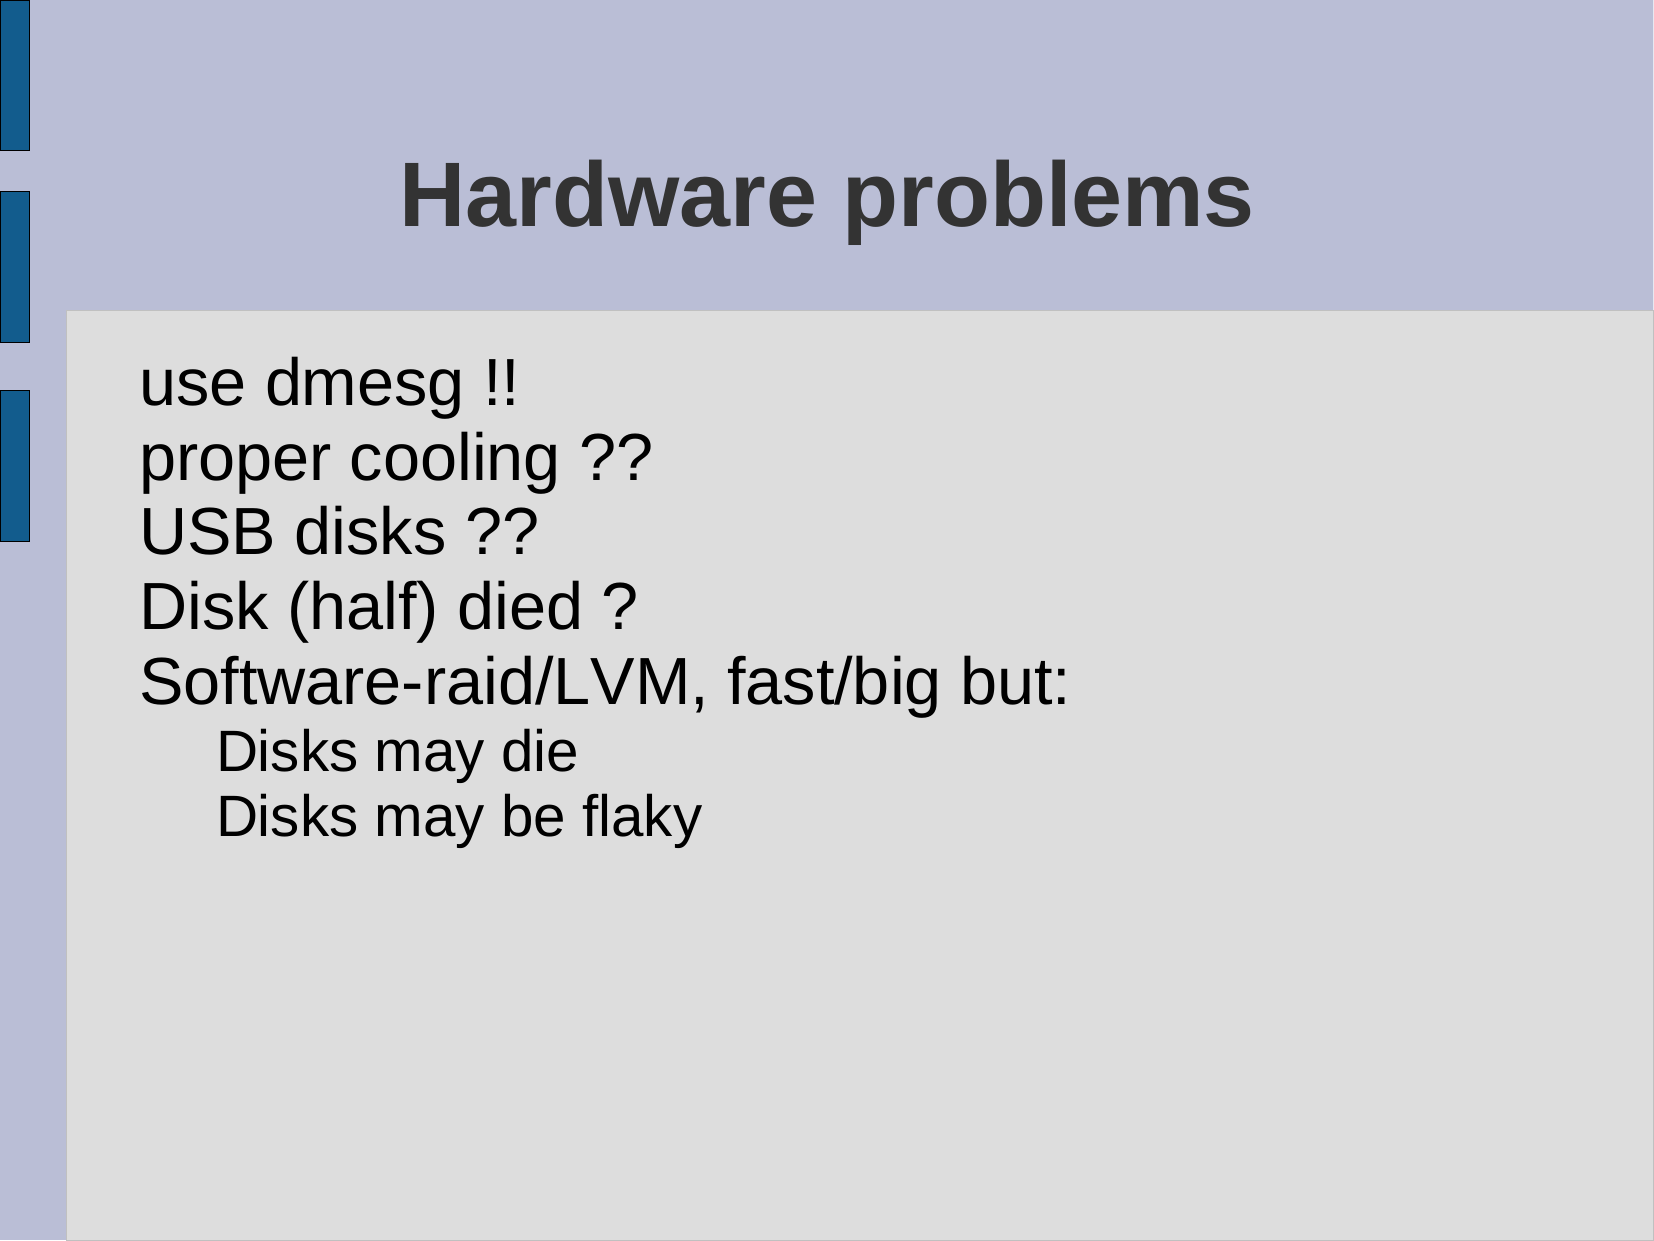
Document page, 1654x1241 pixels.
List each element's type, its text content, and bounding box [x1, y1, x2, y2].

title Hardware problems [121, 91, 1534, 299]
list use dmesg !! proper cooling ?? USB disks ?? Disk (half) died ? Software-raid/LVM, fast/big but: Disks may die Disks may be flaky [121, 344, 1534, 1127]
